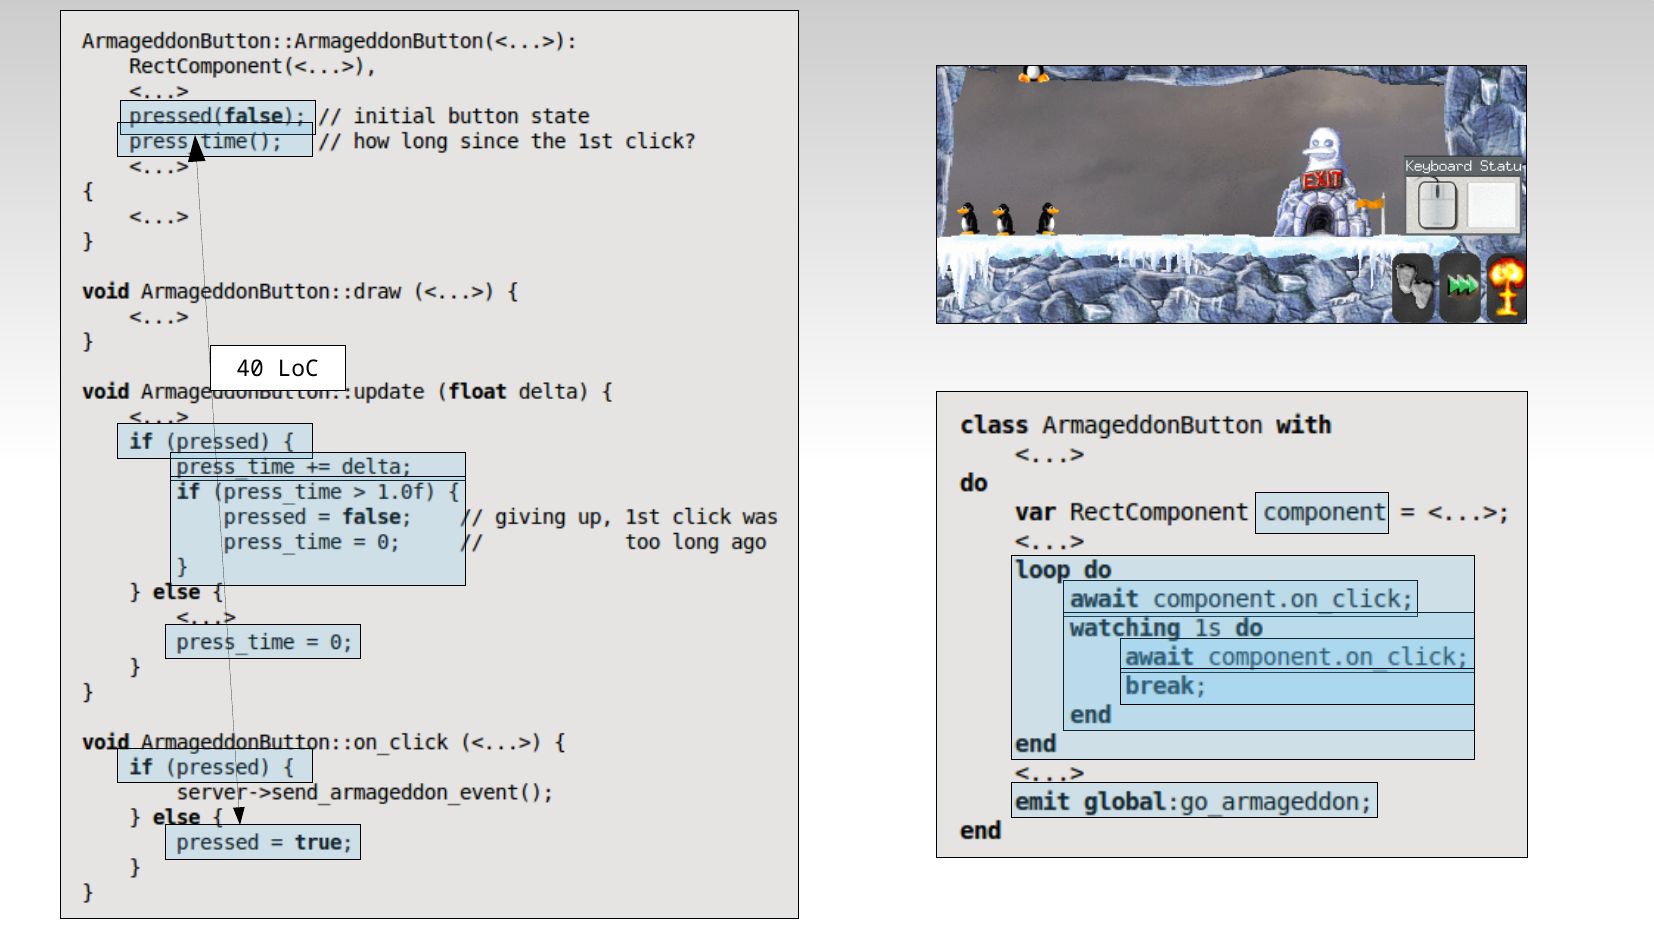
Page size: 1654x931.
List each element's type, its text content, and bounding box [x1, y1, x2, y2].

text_box [1255, 492, 1389, 534]
text_box [1011, 555, 1475, 760]
text_box [117, 748, 237, 783]
text_box [117, 423, 224, 586]
text_box [214, 423, 466, 586]
text_box [1011, 782, 1378, 818]
picture [60, 10, 799, 919]
text_box [117, 100, 316, 157]
picture [936, 391, 1528, 858]
picture [936, 65, 1527, 324]
text_box 40 LoC [210, 345, 346, 391]
text_box [236, 748, 313, 783]
text_box [165, 824, 361, 860]
text_box [228, 624, 361, 659]
text_box [165, 624, 228, 659]
